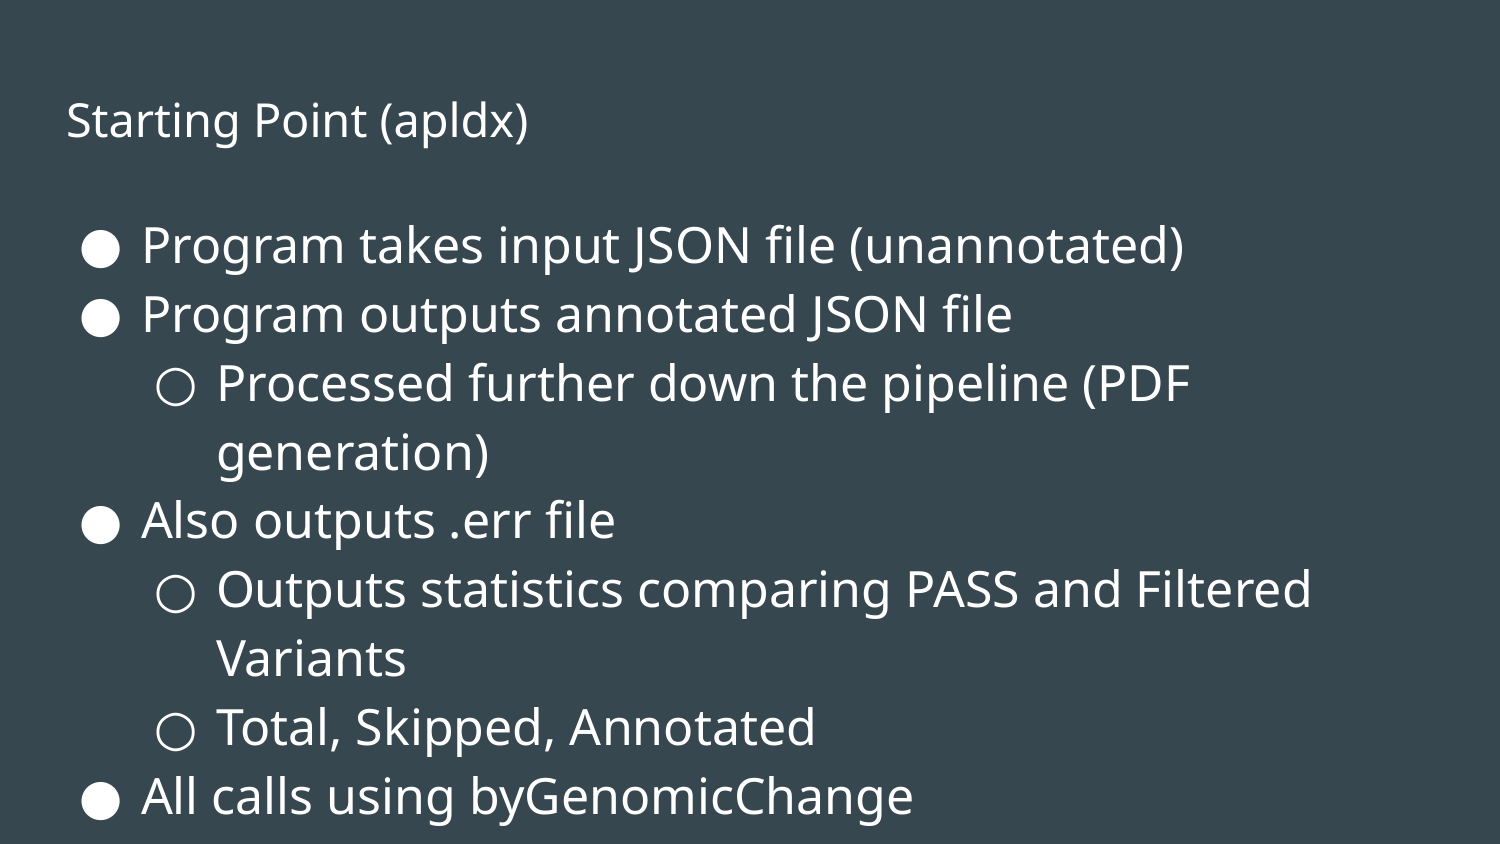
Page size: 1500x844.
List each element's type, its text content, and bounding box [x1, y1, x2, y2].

list Program takes input JSON file (unannotated) Program outputs annotated JSON file Processed further down the pipeline (PDF generation) Also outputs .err file Outputs statistics comparing PASS and Filtered Variants Total, Skipped, Annotated All calls using byGenomicChange [51, 189, 1449, 750]
title Starting Point (apldx) [51, 72, 1449, 167]
